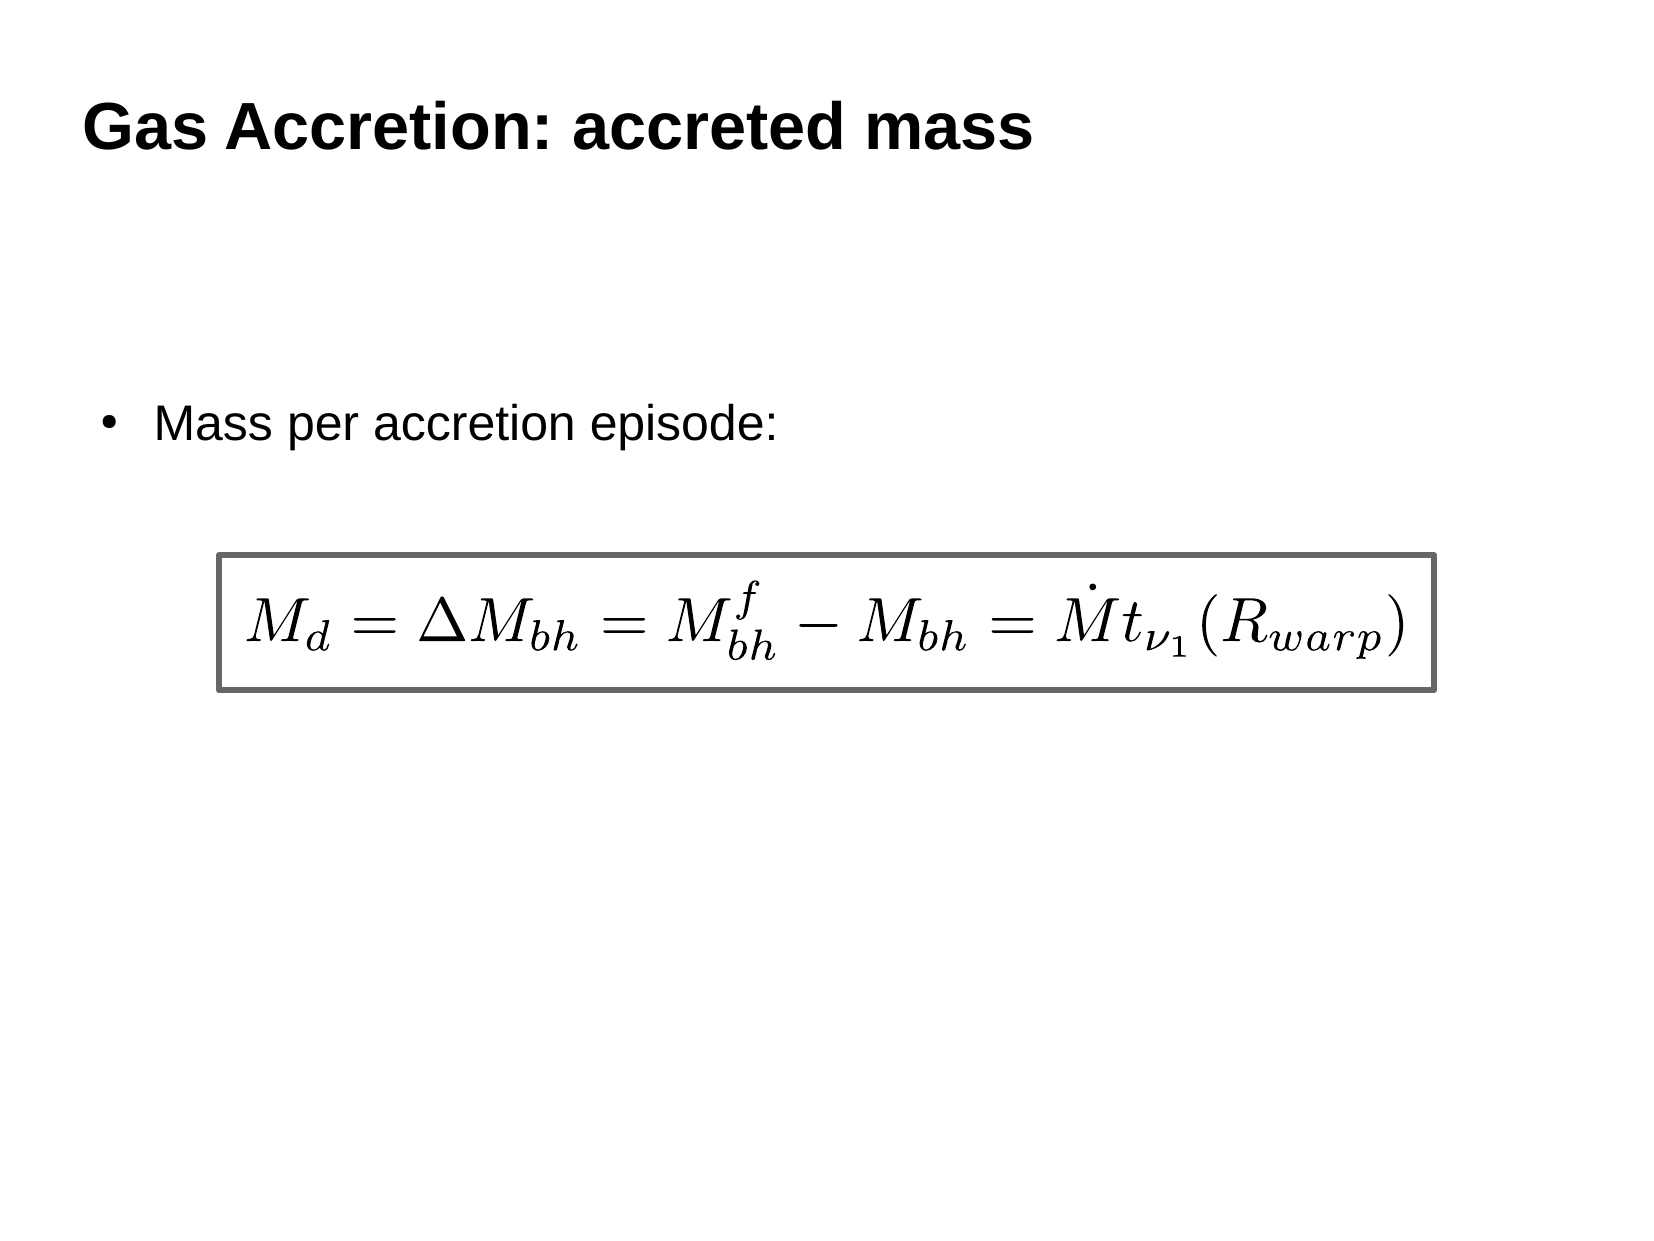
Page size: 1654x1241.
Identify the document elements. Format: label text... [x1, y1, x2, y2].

title Gas Accretion: accreted mass [82, 67, 1571, 186]
list Mass per accretion episode: [82, 224, 1531, 1170]
